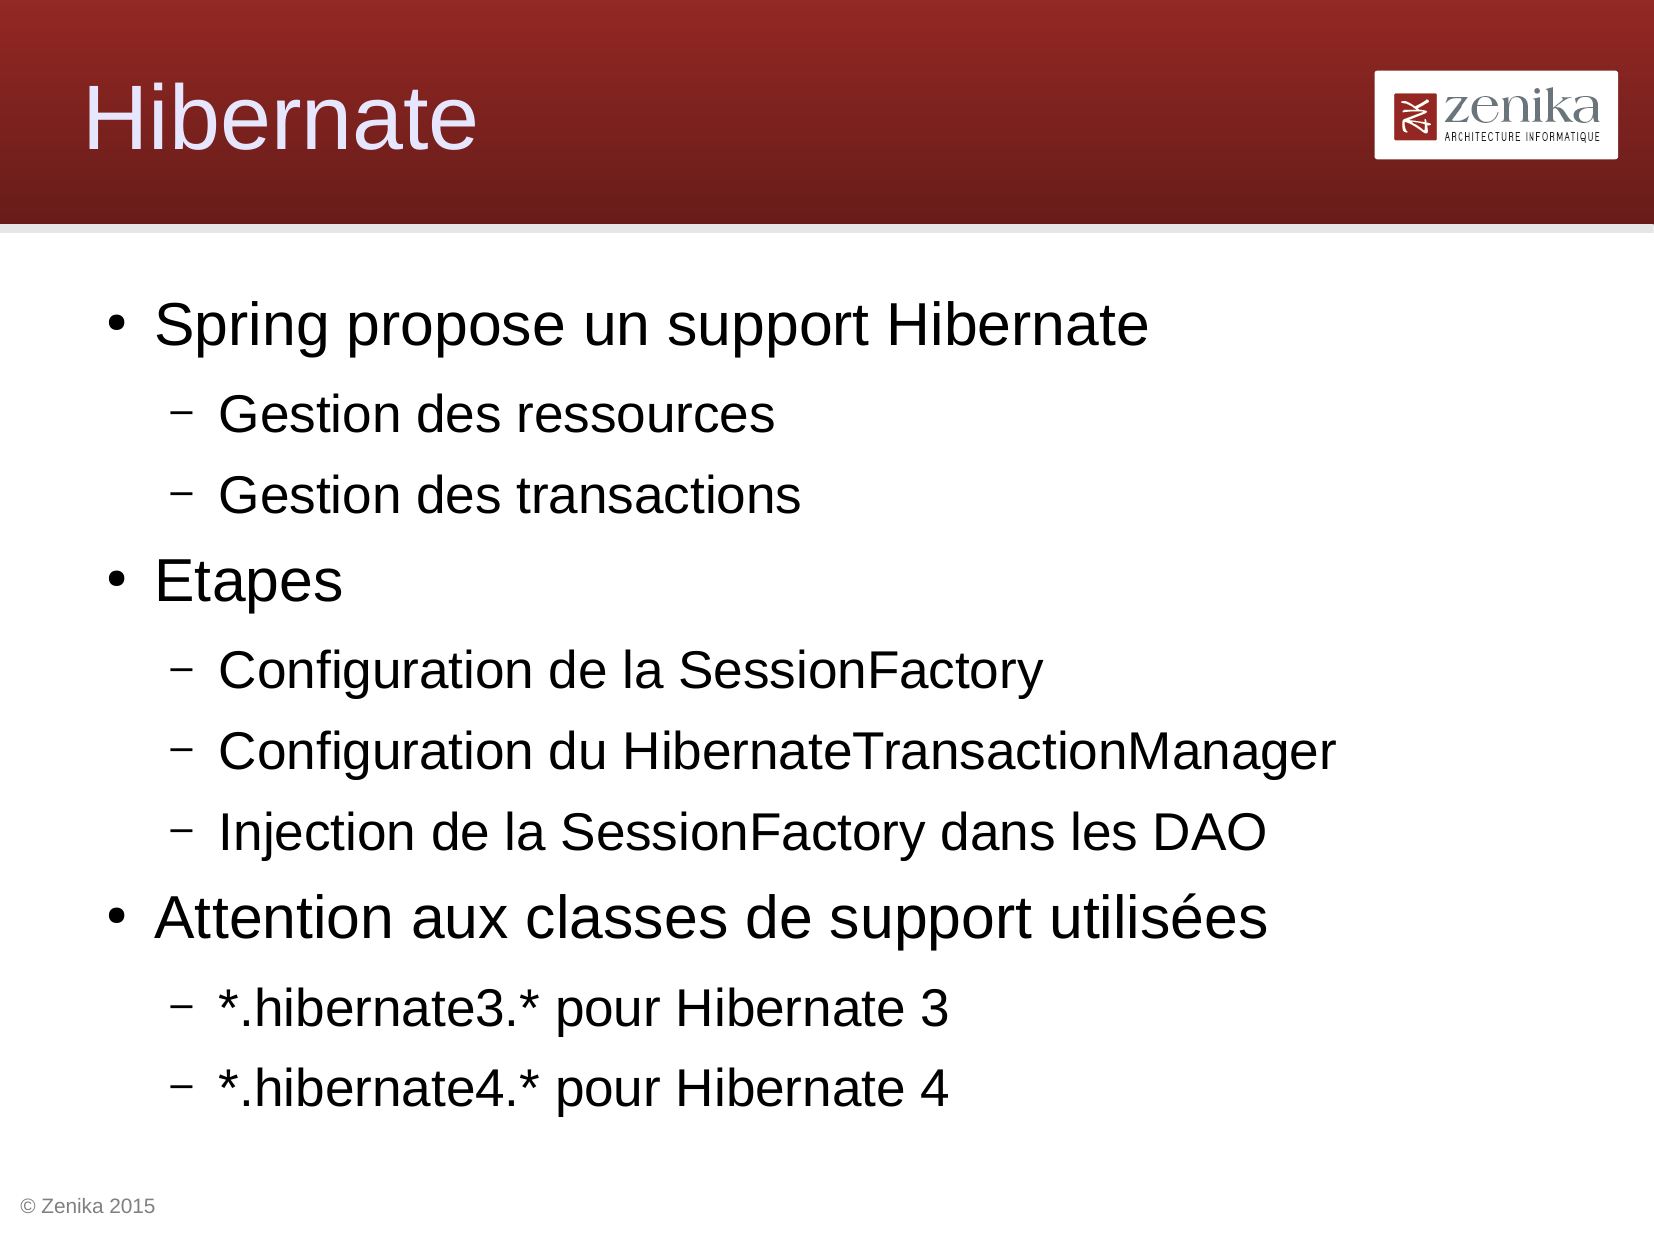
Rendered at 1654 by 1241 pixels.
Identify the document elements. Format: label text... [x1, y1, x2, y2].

title Hibernate [82, 13, 1571, 222]
picture [1571, 82, 1600, 149]
list Spring propose un support Hibernate Gestion des ressources Gestion des transactions Etapes Configuration de la SessionFactory Configuration du HibernateTransactionManager Injection de la SessionFactory dans les DAO Attention aux classes de support utilisées *.hibernate3.* pour Hibernate 3 *.hibernate4.* pour Hibernate 4 [90, 290, 1546, 1126]
